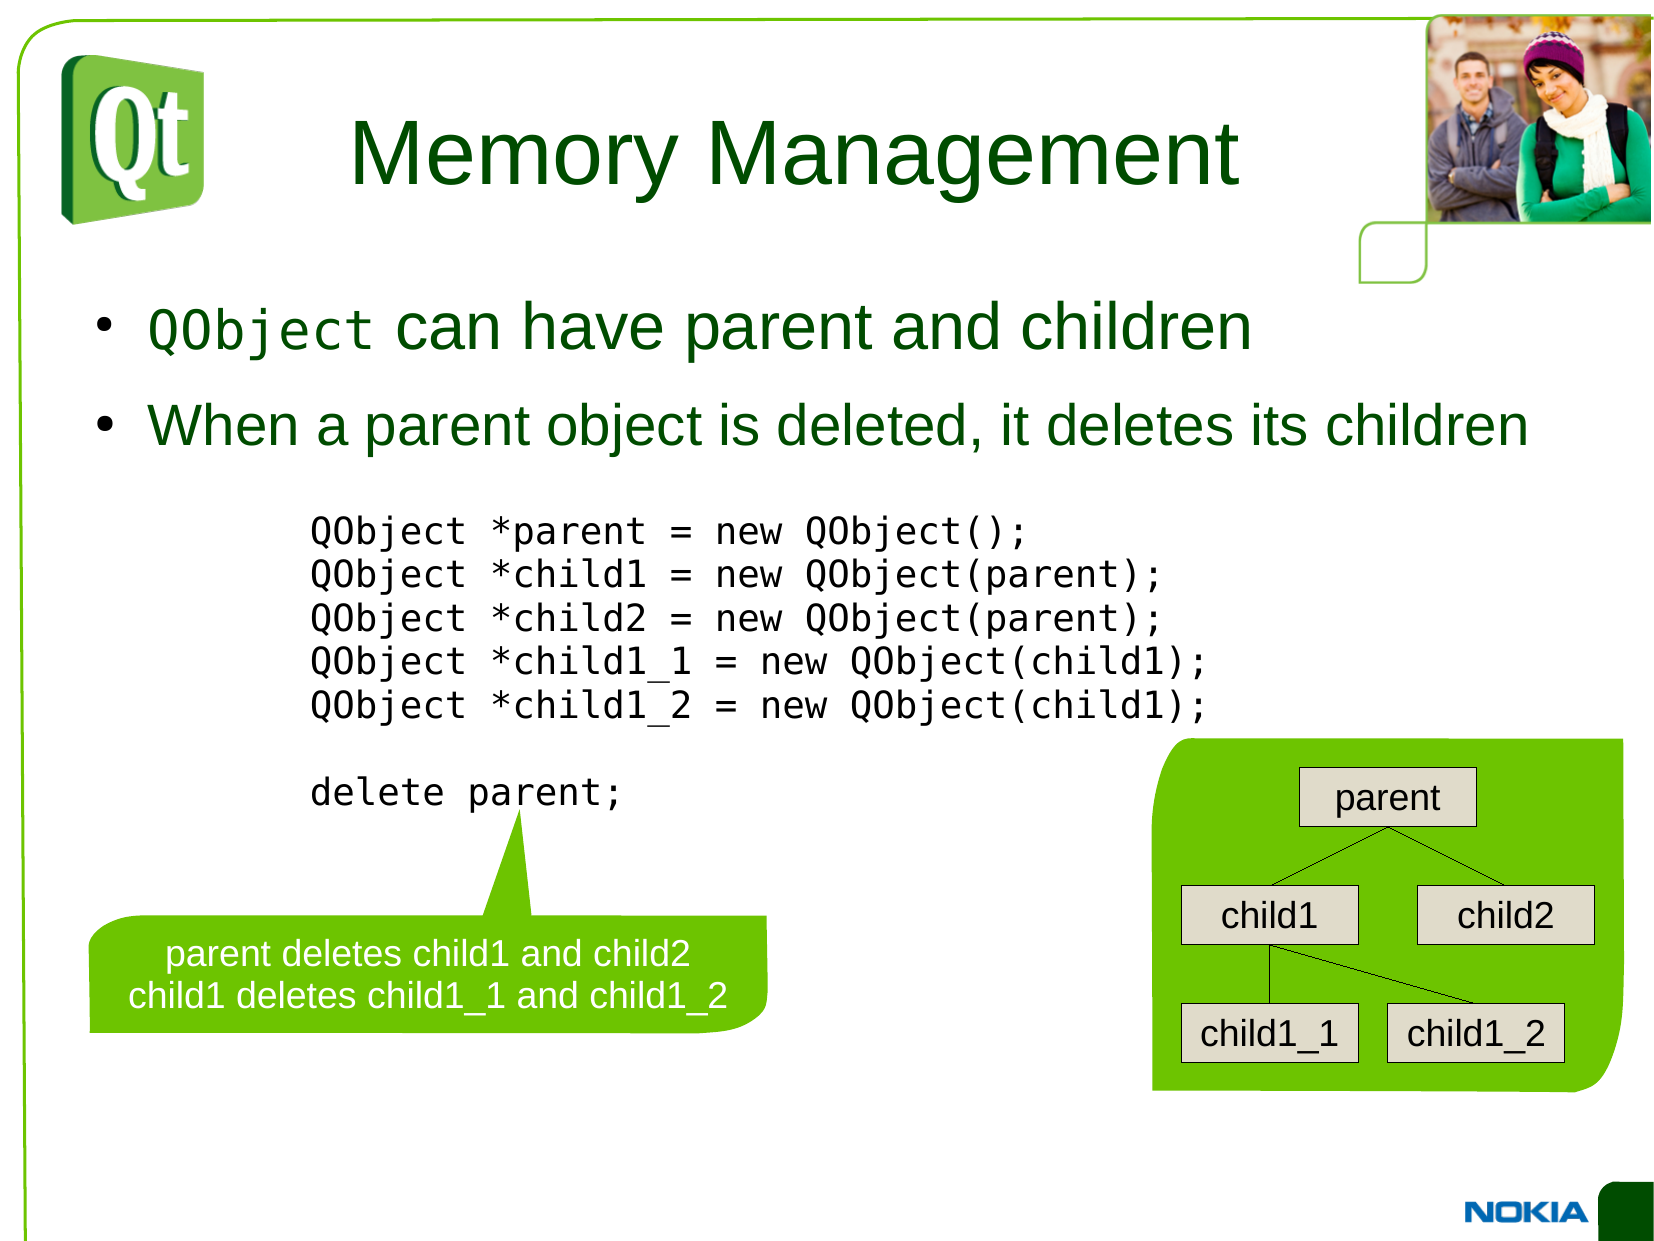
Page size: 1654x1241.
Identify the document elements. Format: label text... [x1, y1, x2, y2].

text_box child1_2 [1387, 1003, 1565, 1063]
text_box child2 [1417, 885, 1595, 945]
text_box [482, 809, 532, 915]
text_box child1 [1181, 885, 1359, 945]
picture [61, 55, 204, 225]
picture [1465, 1201, 1589, 1223]
picture [1358, 14, 1651, 284]
text_box [1151, 738, 1625, 1093]
text_box QObject *parent = new QObject(); QObject *child1 = new QObject(parent); QObject *child2 = new QObject(parent); QObject *child1_1 = new QObject(child1); QObject *child1_2 = new QObject(child1); delete parent; [295, 501, 1228, 822]
text_box child1_1 [1181, 1003, 1359, 1063]
text_box parent deletes child1 and child2 child1 deletes child1_1 and child1_2 [88, 915, 768, 1034]
list QObject can have parent and children When a parent object is deleted, it deletes its children [76, 288, 1565, 1093]
text_box parent [1299, 767, 1477, 827]
title Memory Management [257, 49, 1333, 257]
